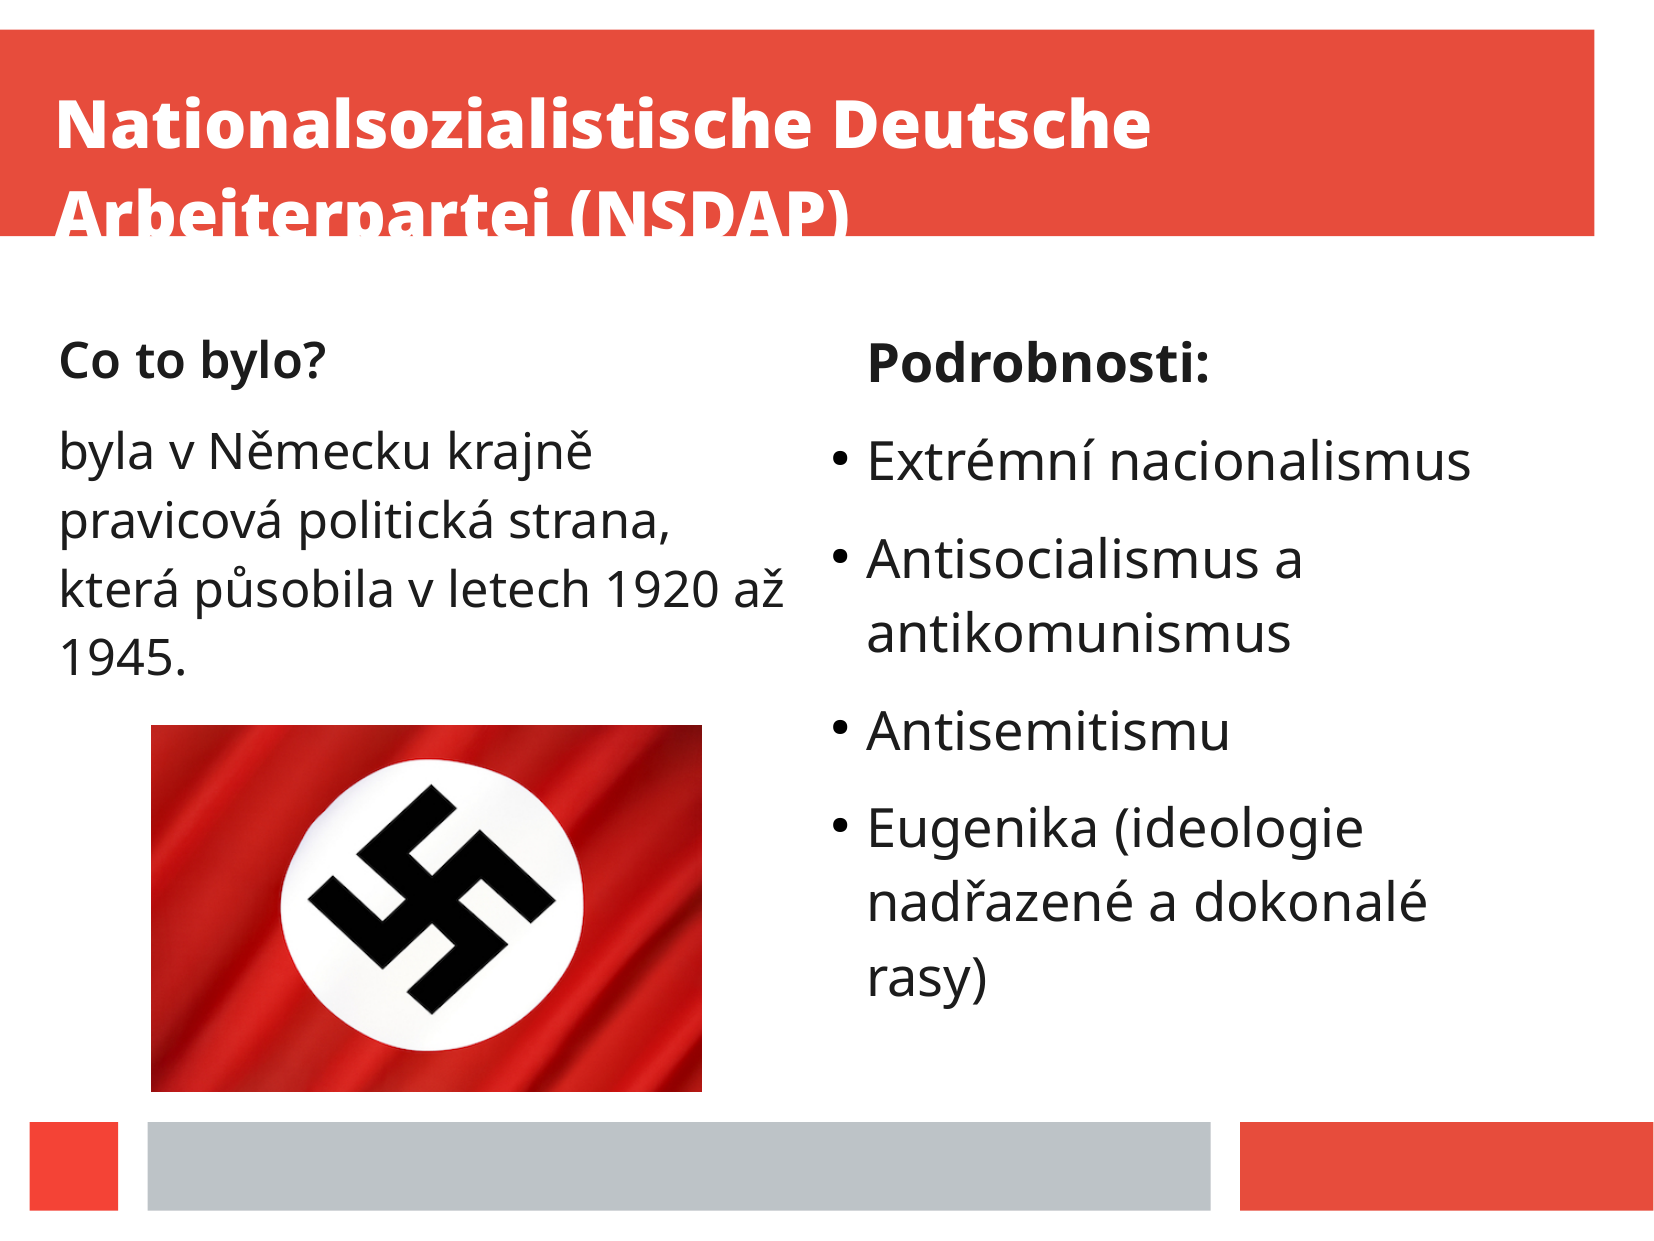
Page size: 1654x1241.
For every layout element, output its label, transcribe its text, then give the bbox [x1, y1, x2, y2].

picture [151, 725, 702, 1092]
title Nationalsozialistische Deutsche Arbeiterpartei (NSDAP) [54, 77, 1591, 226]
list Co to bylo? byla v Německu krajně pravicová politická strana, která působila v letech 1920 až 1945. [59, 324, 794, 691]
list Podrobnosti: Extrémní nacionalismus Antisocialismus a antikomunismus Antisemitismu Eugenika (ideologie nadřazené a dokonalé rasy) [830, 324, 1566, 1093]
